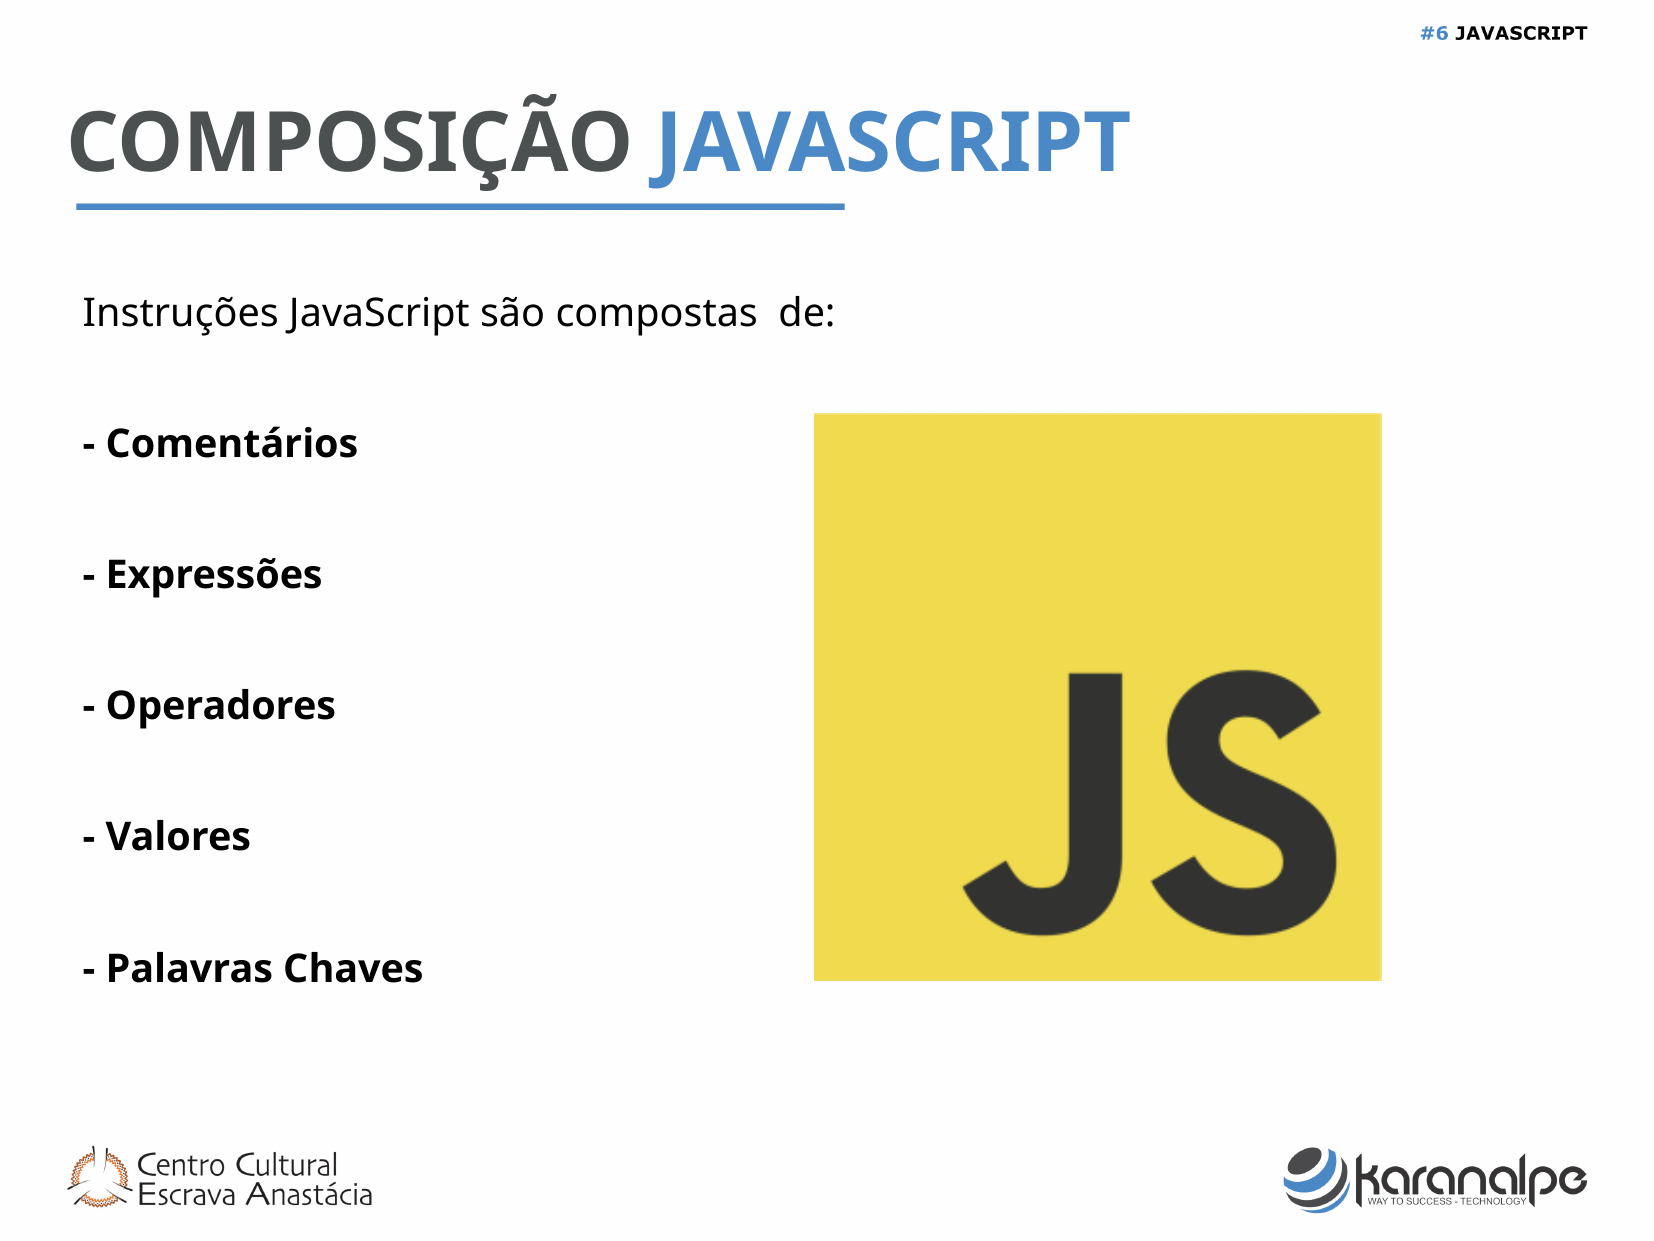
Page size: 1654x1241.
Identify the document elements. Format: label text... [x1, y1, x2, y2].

picture [0, 0, 1654, 1241]
list Instruções JavaScript são compostas de: - Comentários - Expressões - Operadores - Valores - Palavras Chaves [82, 284, 839, 1087]
title COMPOSIÇÃO JAVASCRIPT [66, 35, 1555, 243]
